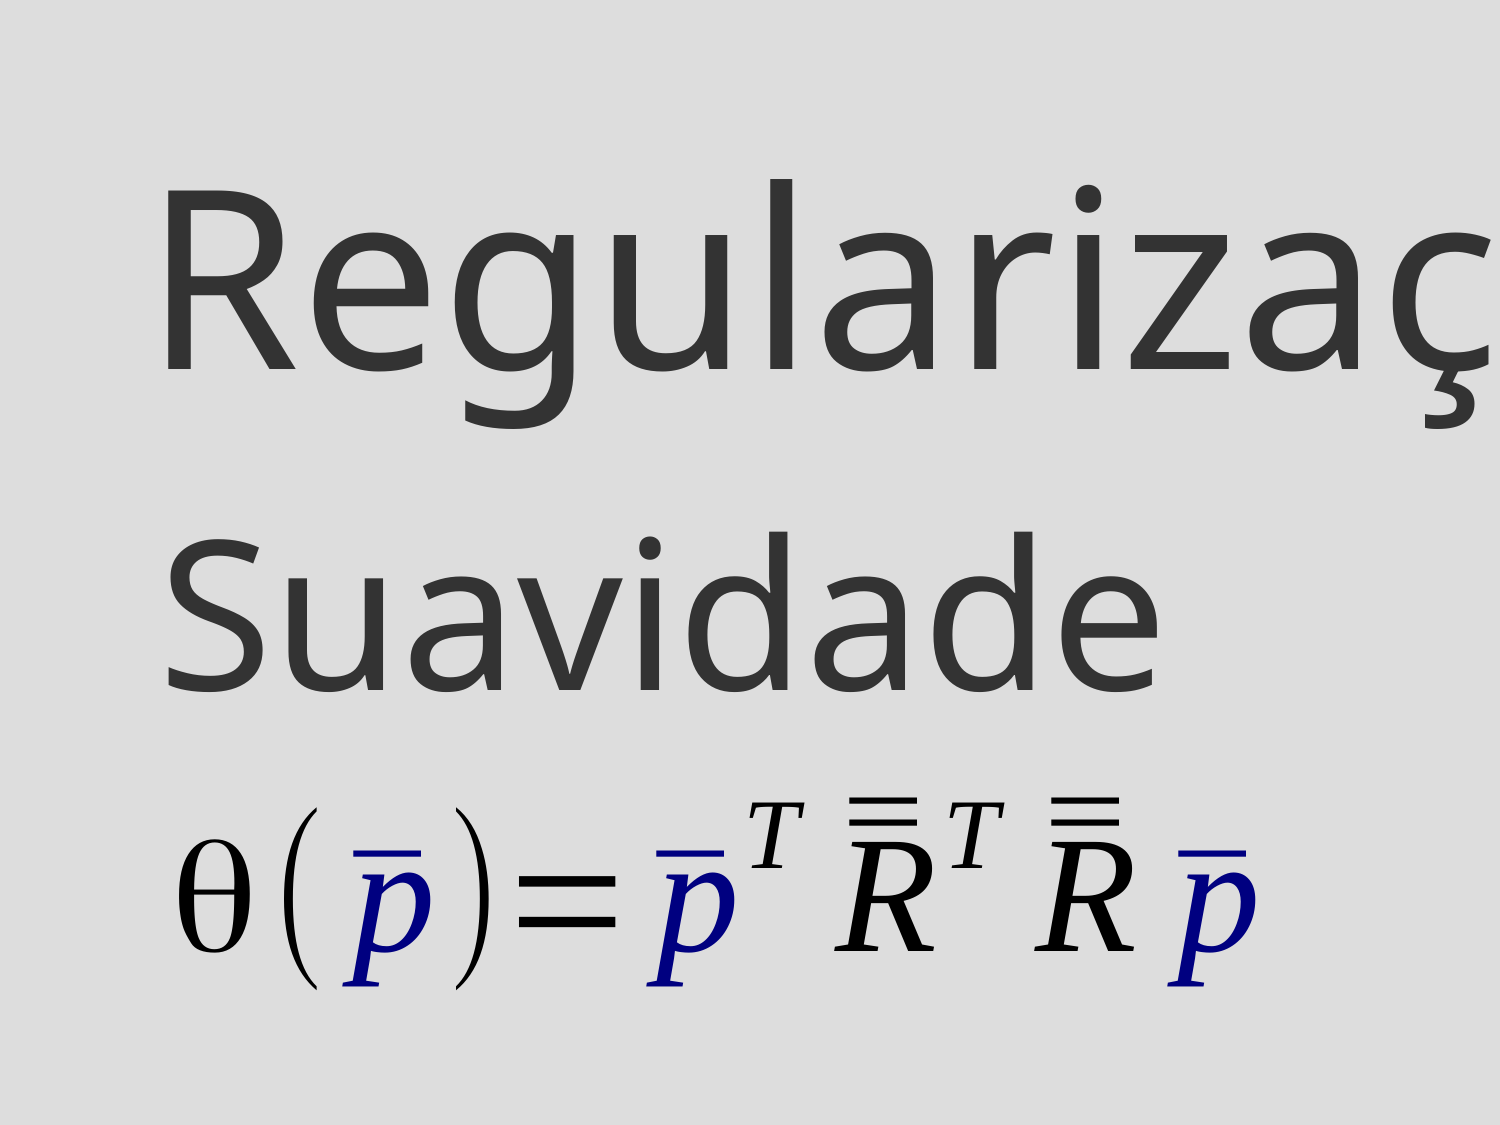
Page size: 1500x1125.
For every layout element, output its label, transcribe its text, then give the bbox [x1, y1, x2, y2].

text_box Regularização [129, 94, 1208, 399]
chart [165, 779, 1271, 1000]
text_box Suavidade [143, 460, 821, 886]
